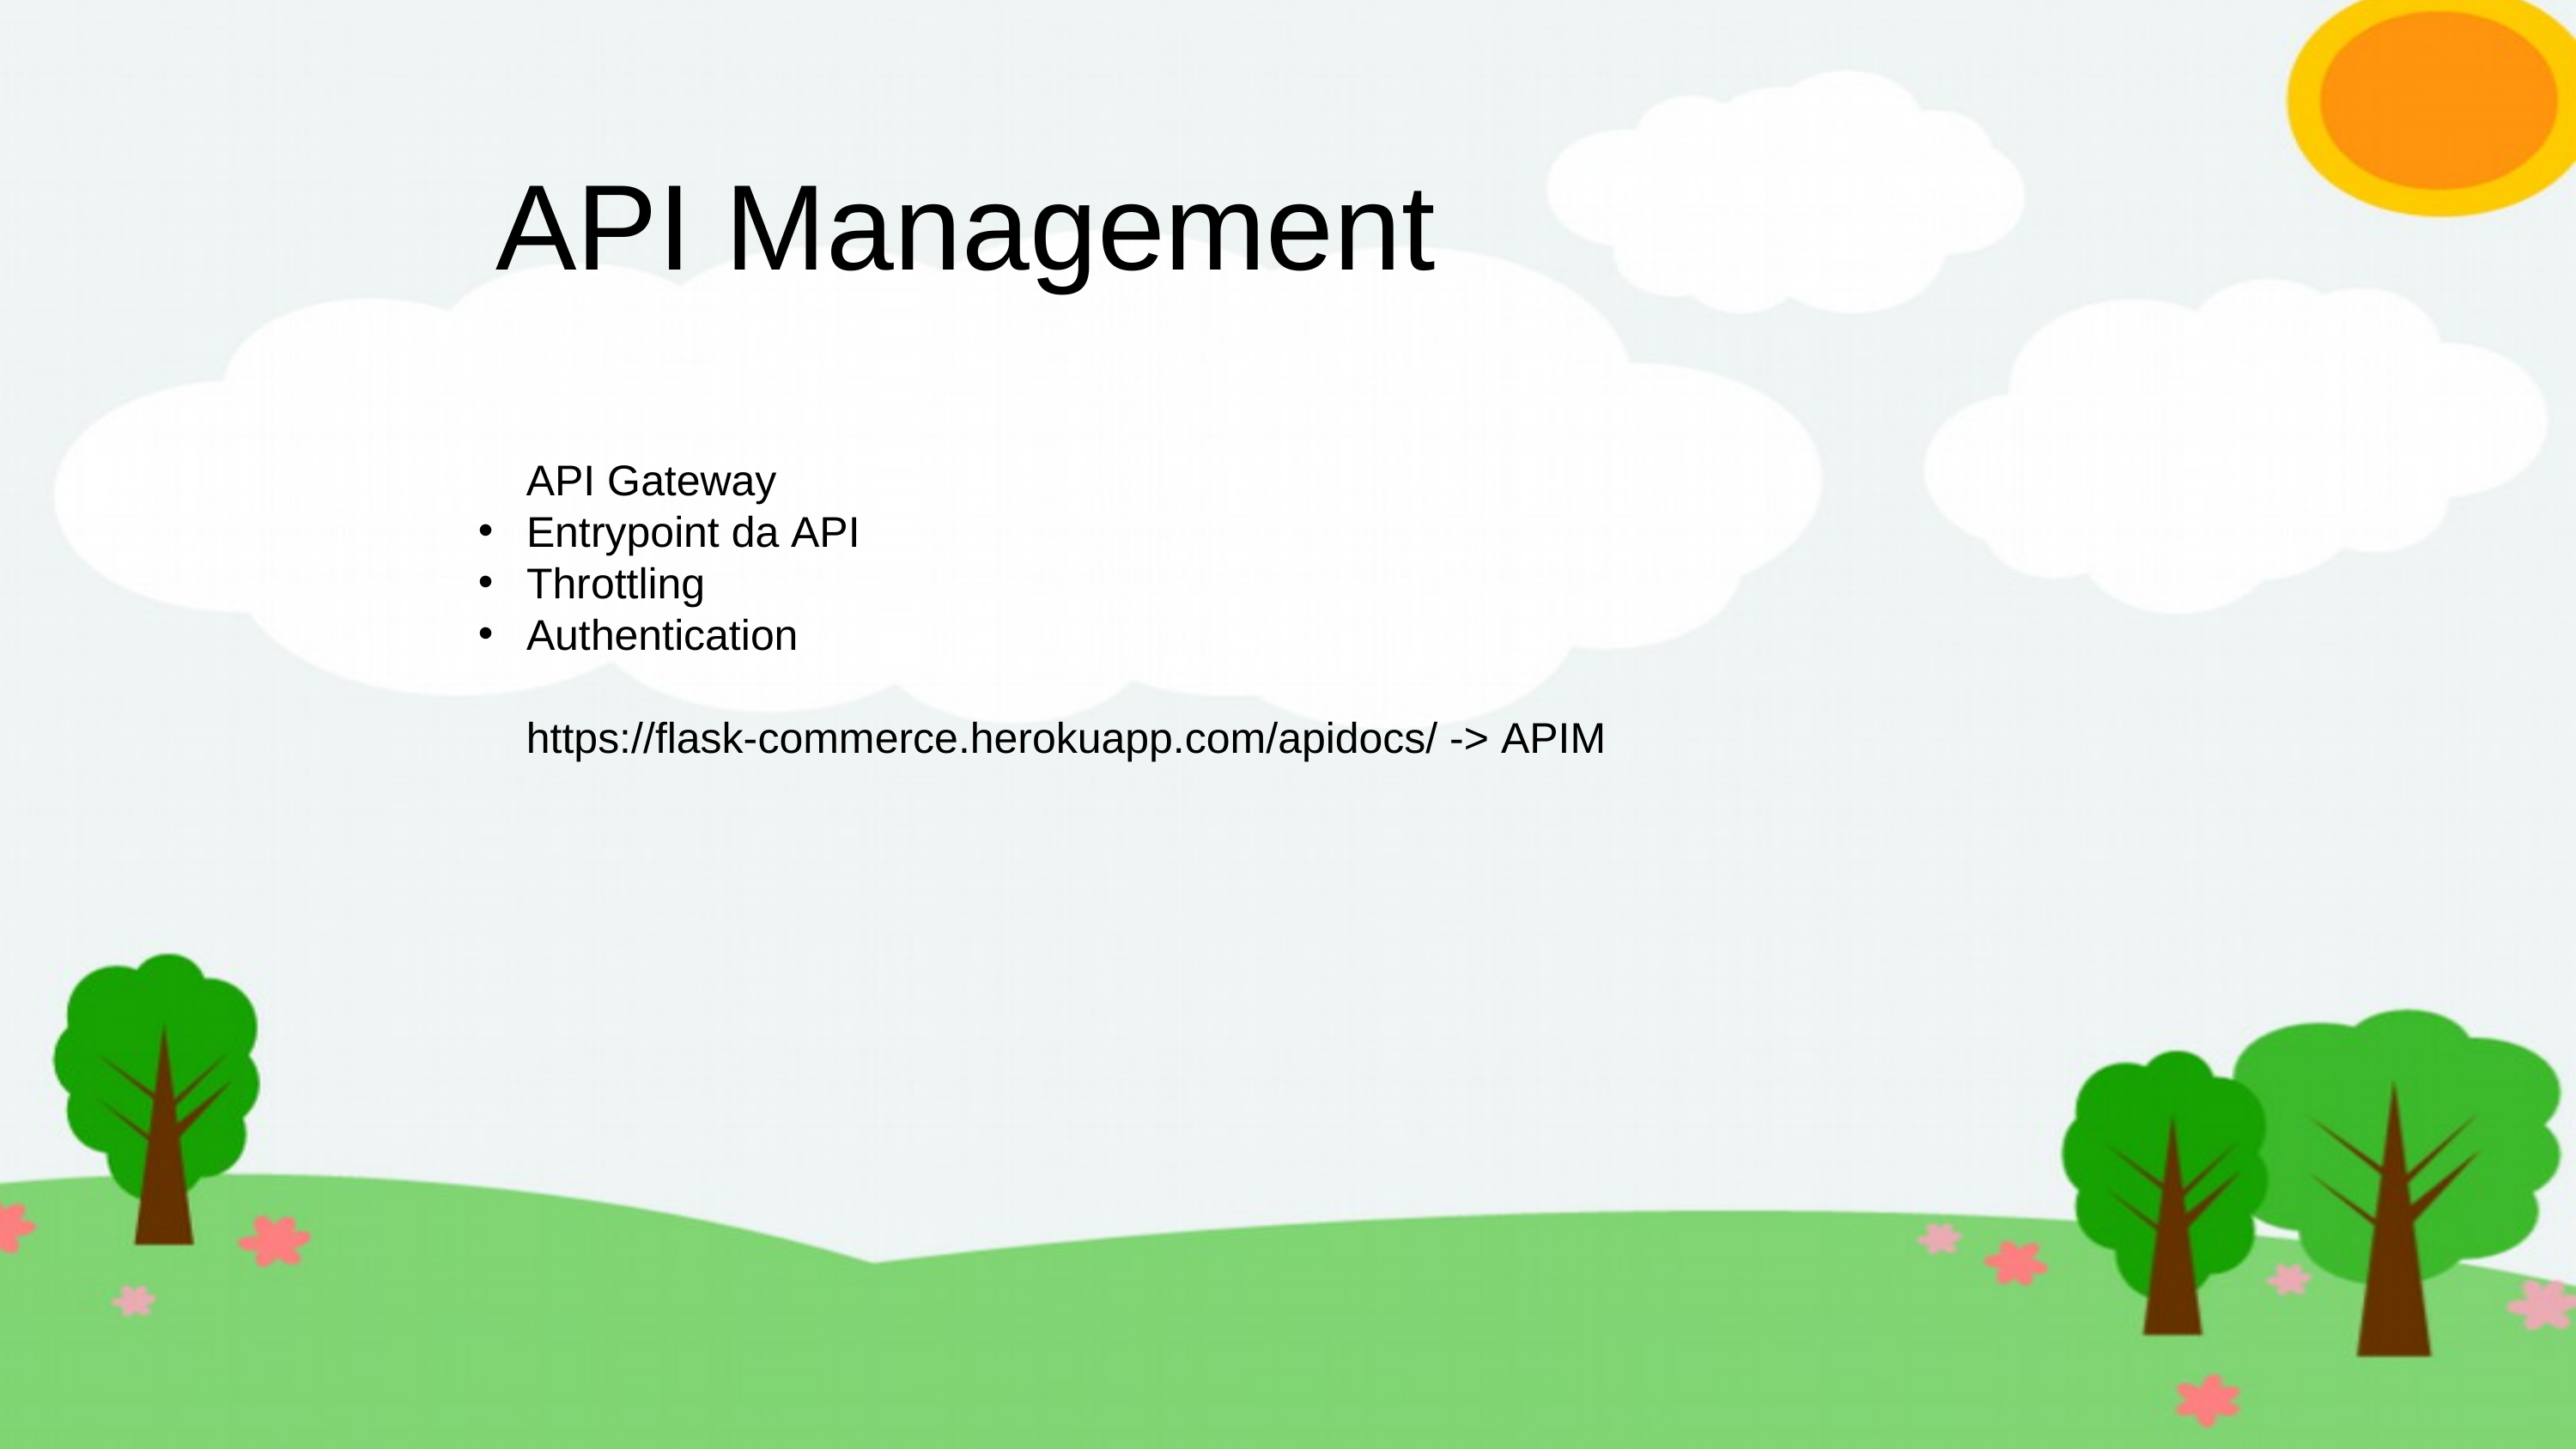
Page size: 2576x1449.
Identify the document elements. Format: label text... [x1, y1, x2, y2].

picture [0, 0, 2576, 1449]
text_box API Management [495, 148, 1584, 446]
text_box API Gateway Entrypoint da API Throttling Authentication https://flask-commerce.herokuapp.com/apidocs/ -> APIM [465, 446, 2269, 772]
